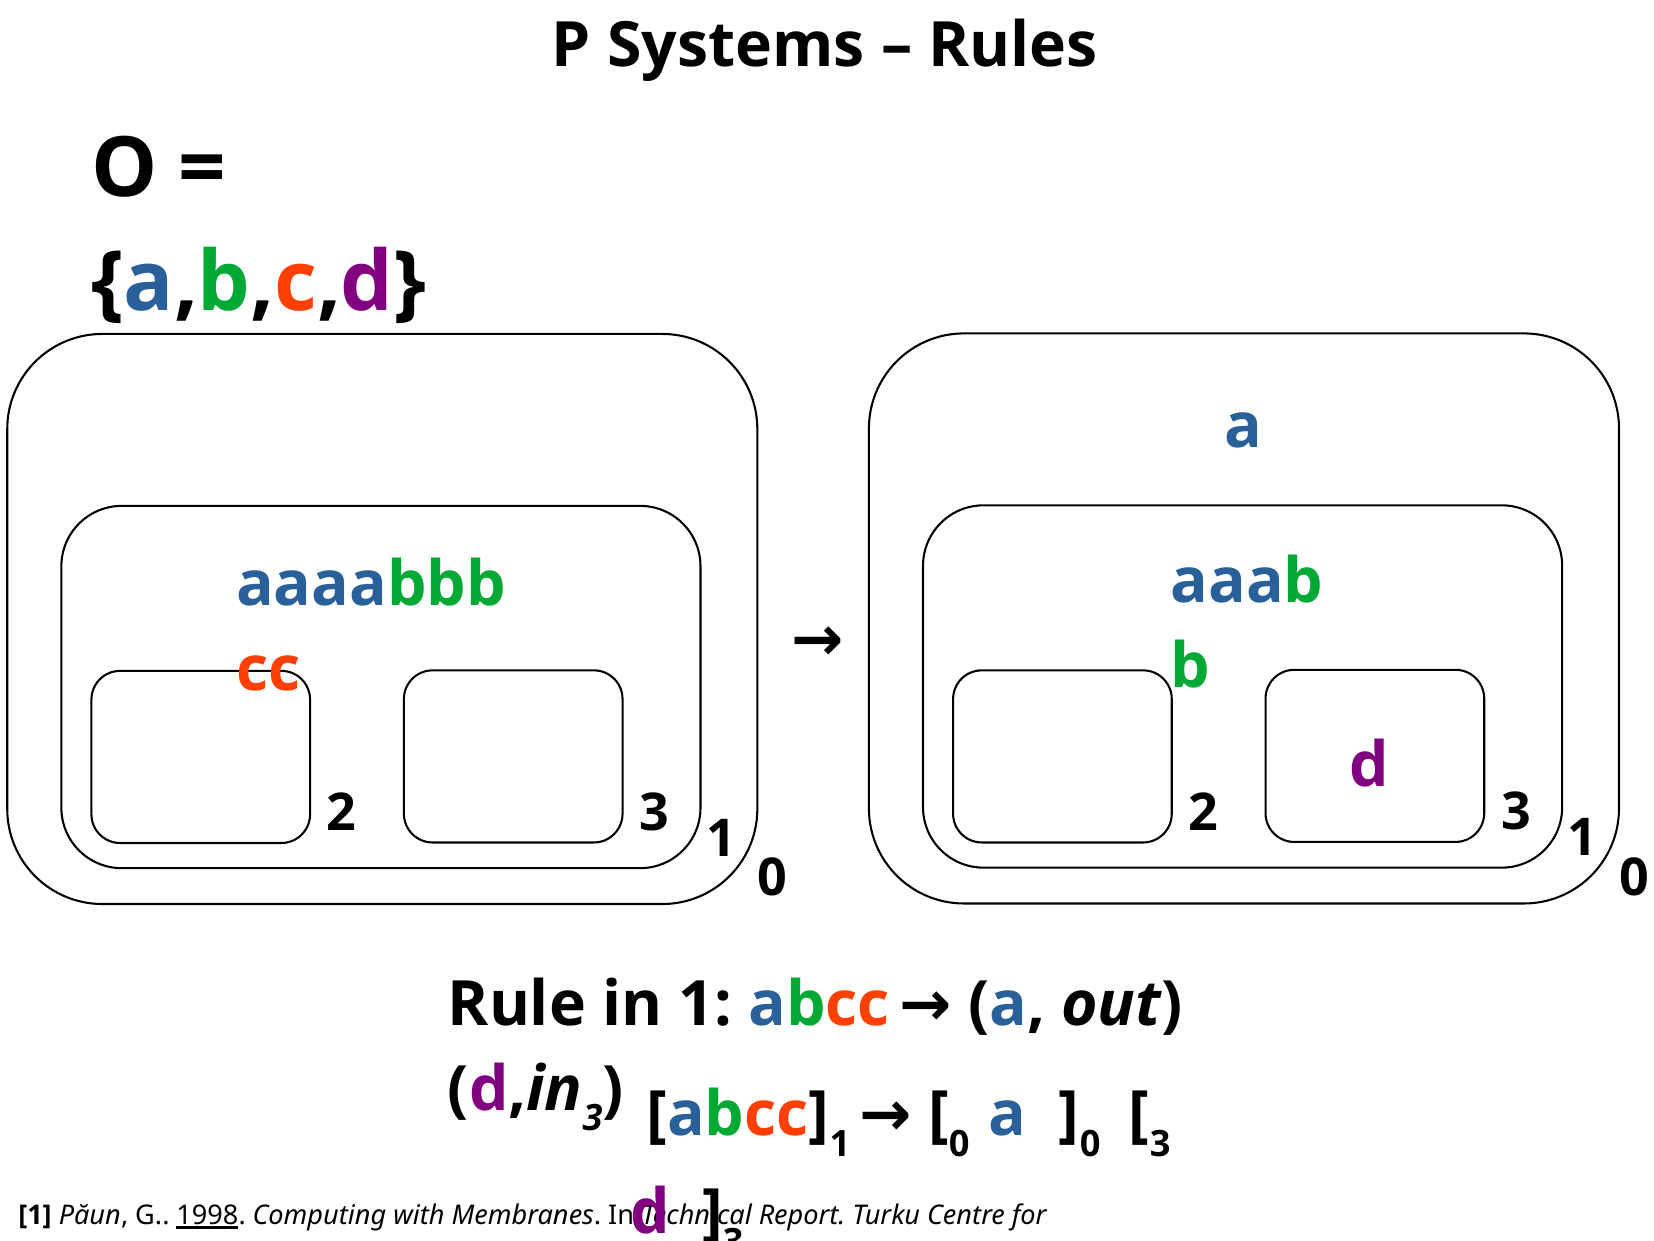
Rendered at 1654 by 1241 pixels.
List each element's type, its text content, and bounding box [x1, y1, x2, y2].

text_box a [1209, 373, 1270, 471]
text_box 3 [1486, 766, 1543, 851]
text_box aaaabbbcc [221, 531, 537, 629]
text_box 2 [1173, 767, 1230, 851]
text_box d [1335, 712, 1396, 811]
text_box [1] Păun, G.. 1998. Computing with Membranes. In Technical Report. Turku Centre for Computer Science. [3, 1188, 710, 1239]
text_box → [776, 586, 880, 685]
text_box 1 [1553, 792, 1609, 876]
text_box Rule in 1: abcc → (a, out)(d,in3) [433, 950, 1250, 1062]
text_box [1] Păun, G.. 1998. Computing with Membranes. In Technical Report. Turku Centre for Computer Science. [718, 1188, 1135, 1239]
text_box [abcc]1 → [0 a ]0 [3 d ]3 [615, 1061, 1231, 1173]
text_box O = {a,b,c,d} [76, 100, 511, 226]
text_box 3 [624, 767, 681, 851]
text_box 2 [312, 768, 369, 852]
text_box 0 [743, 832, 800, 917]
title P Systems – Rules [0, 1, 1651, 84]
text_box aaabb [1155, 528, 1350, 626]
text_box 1 [691, 793, 748, 877]
text_box 0 [1604, 832, 1654, 916]
